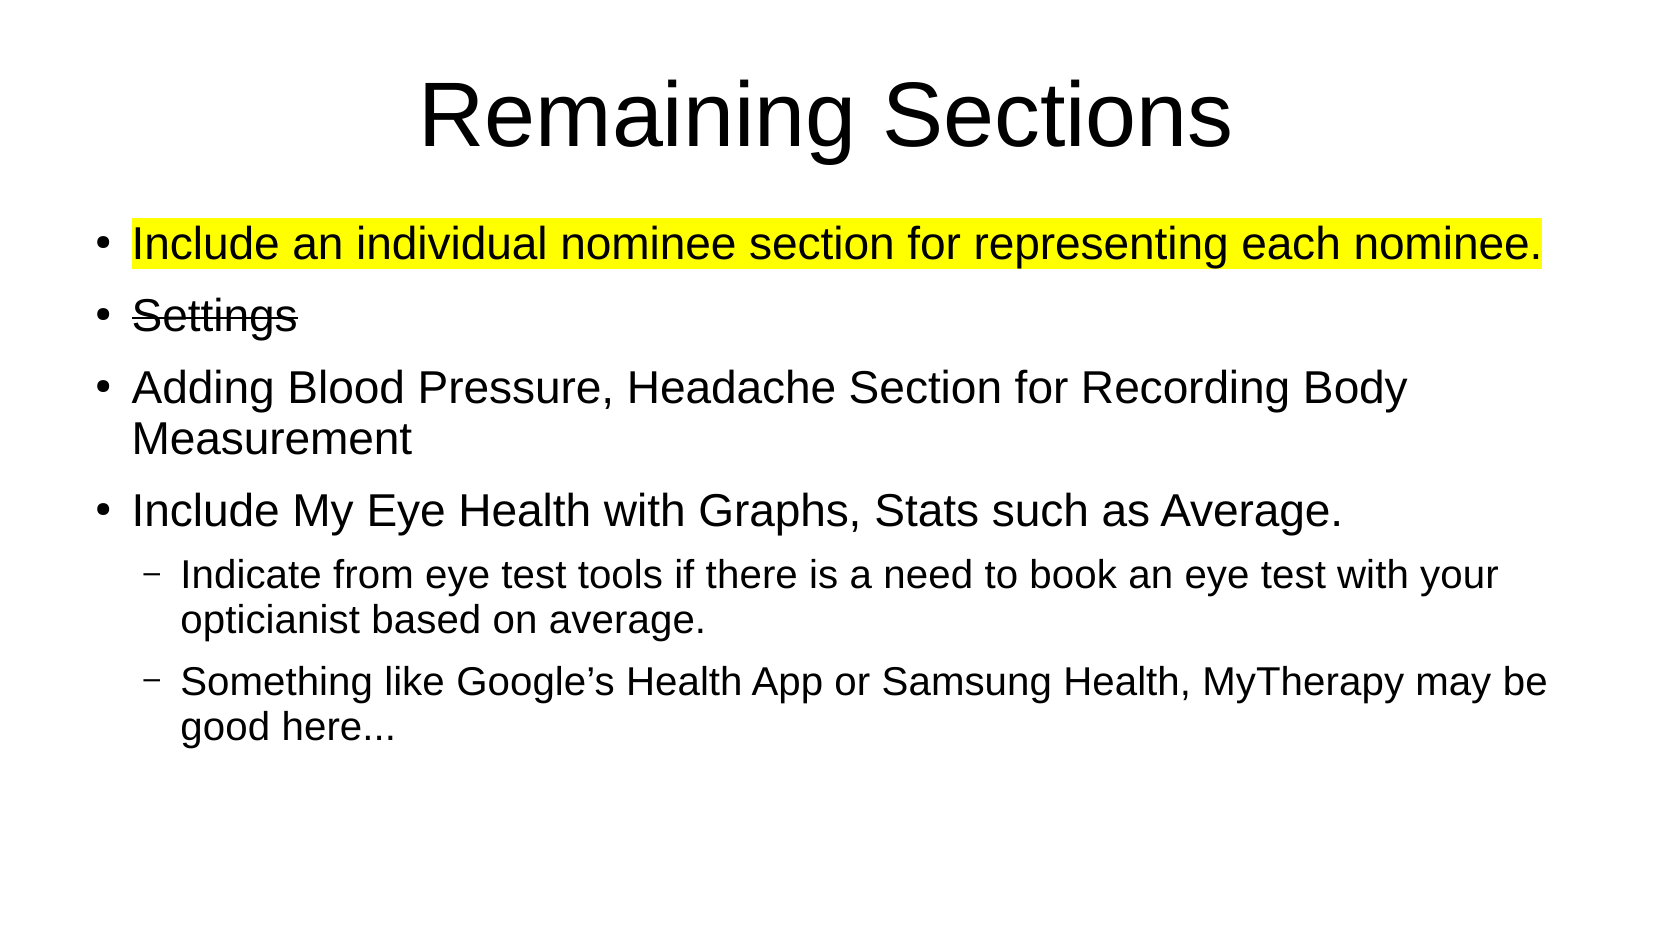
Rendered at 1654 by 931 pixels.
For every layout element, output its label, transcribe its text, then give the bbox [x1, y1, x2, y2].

list Include an individual nominee section for representing each nominee. Settings Adding Blood Pressure, Headache Section for Recording Body Measurement Include My Eye Health with Graphs, Stats such as Average. Indicate from eye test tools if there is a need to book an eye test with your opticianist based on average. Something like Google’s Health App or Samsung Health, MyTherapy may be good here... [82, 217, 1571, 758]
title Remaining Sections [82, 37, 1571, 193]
